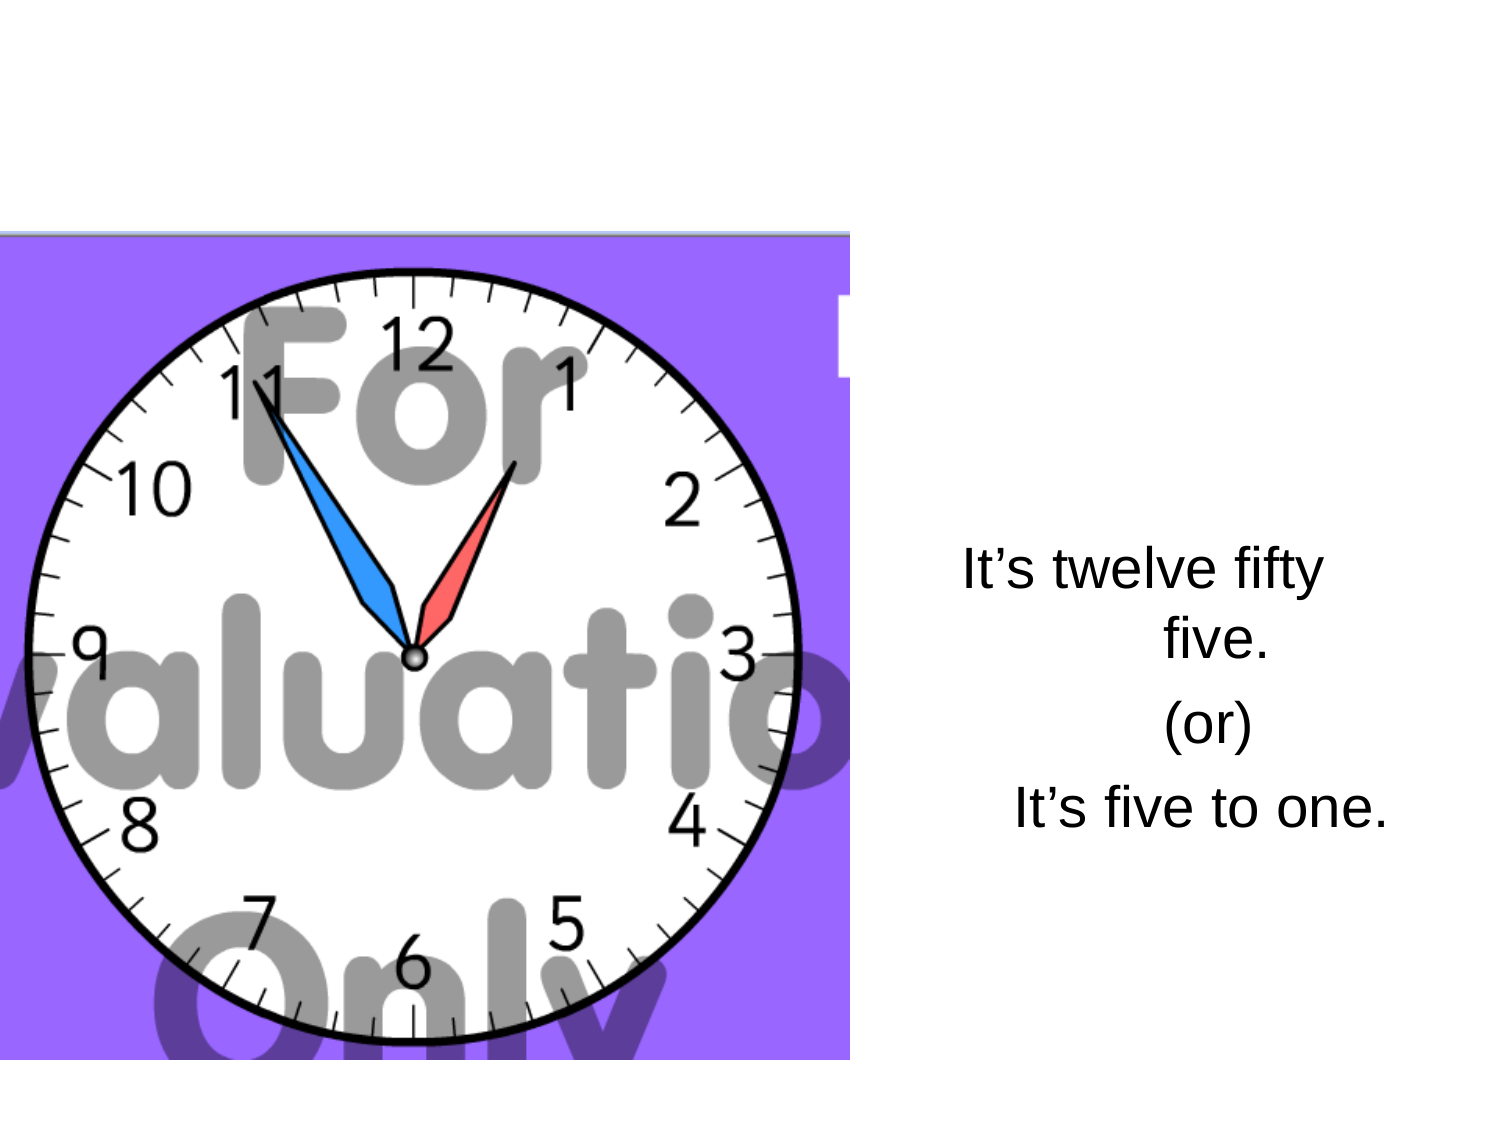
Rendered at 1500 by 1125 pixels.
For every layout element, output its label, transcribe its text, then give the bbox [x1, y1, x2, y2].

picture [0, 231, 850, 1060]
list It’s twelve fifty five. (or) It’s five to one. [849, 269, 1463, 1088]
